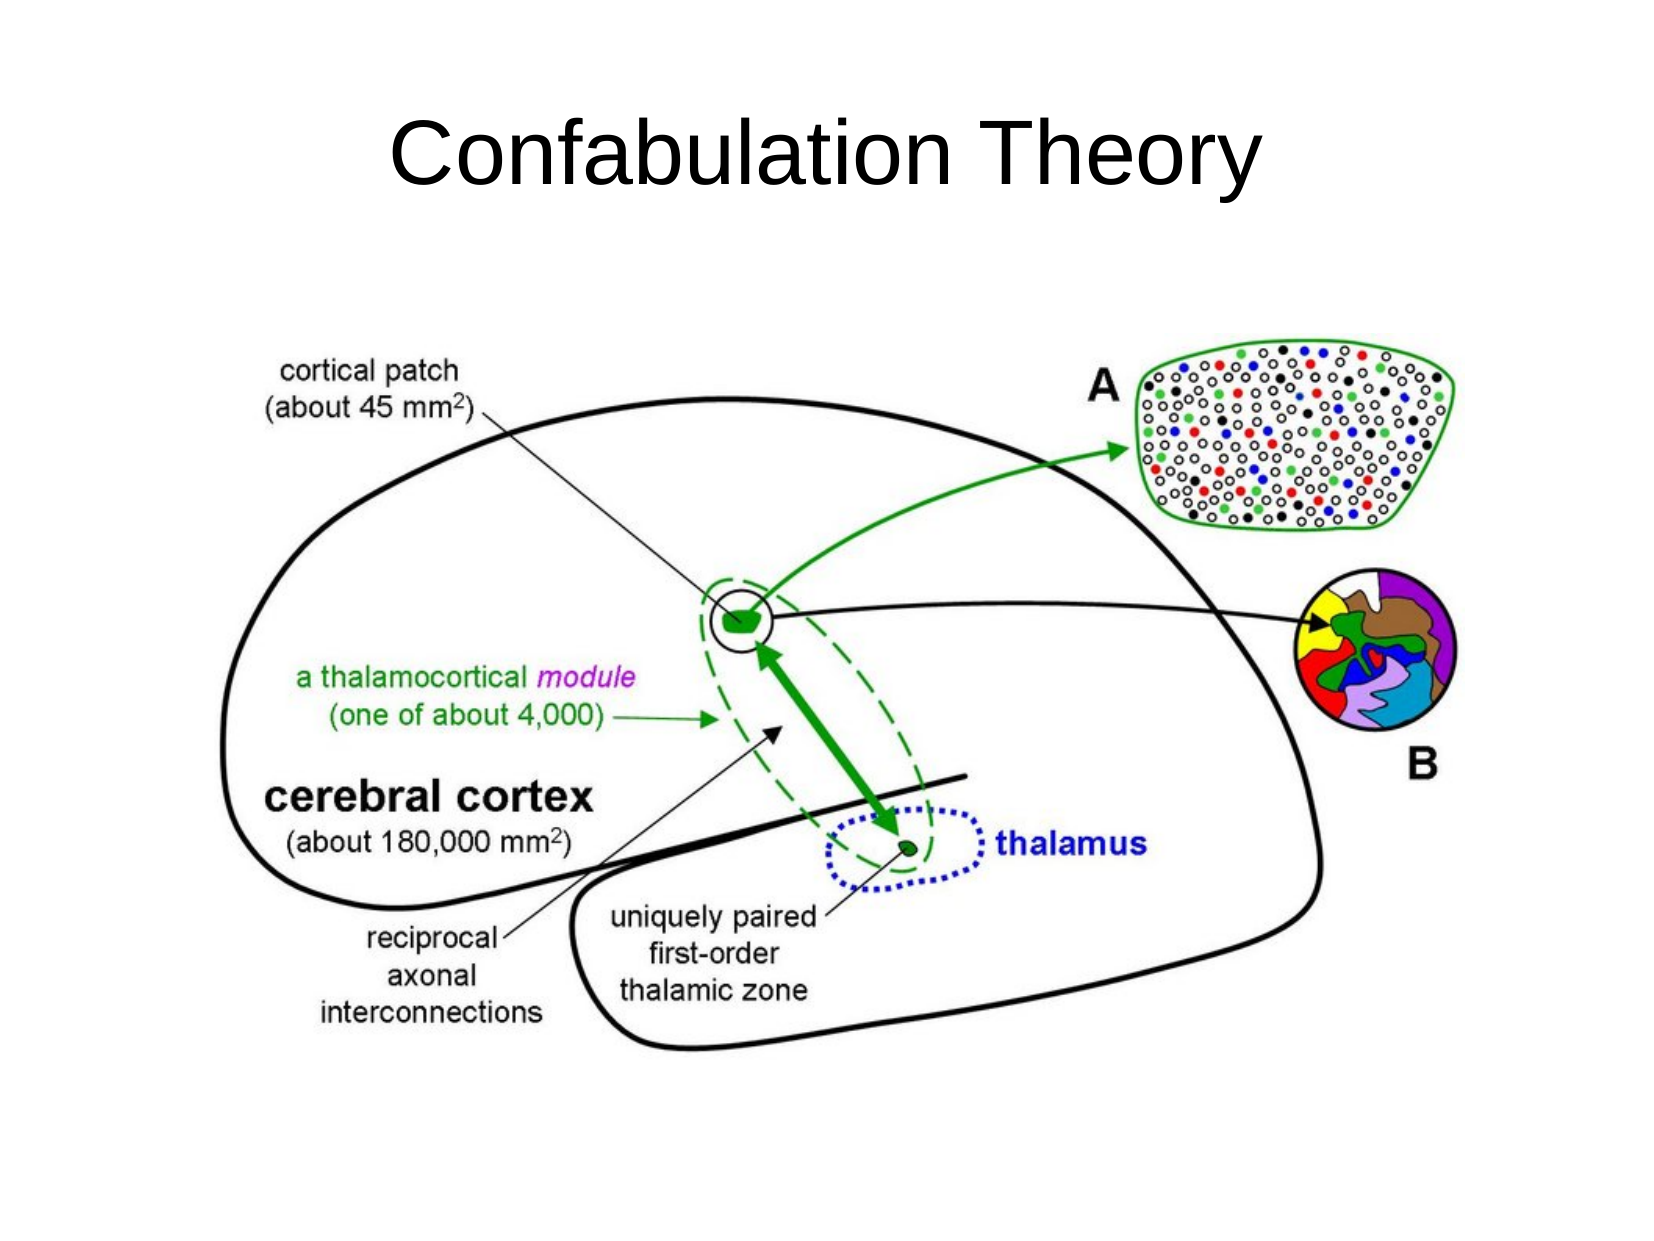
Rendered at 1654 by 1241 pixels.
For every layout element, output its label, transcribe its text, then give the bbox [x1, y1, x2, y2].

picture [214, 333, 1465, 1067]
title Confabulation Theory [82, 49, 1571, 257]
